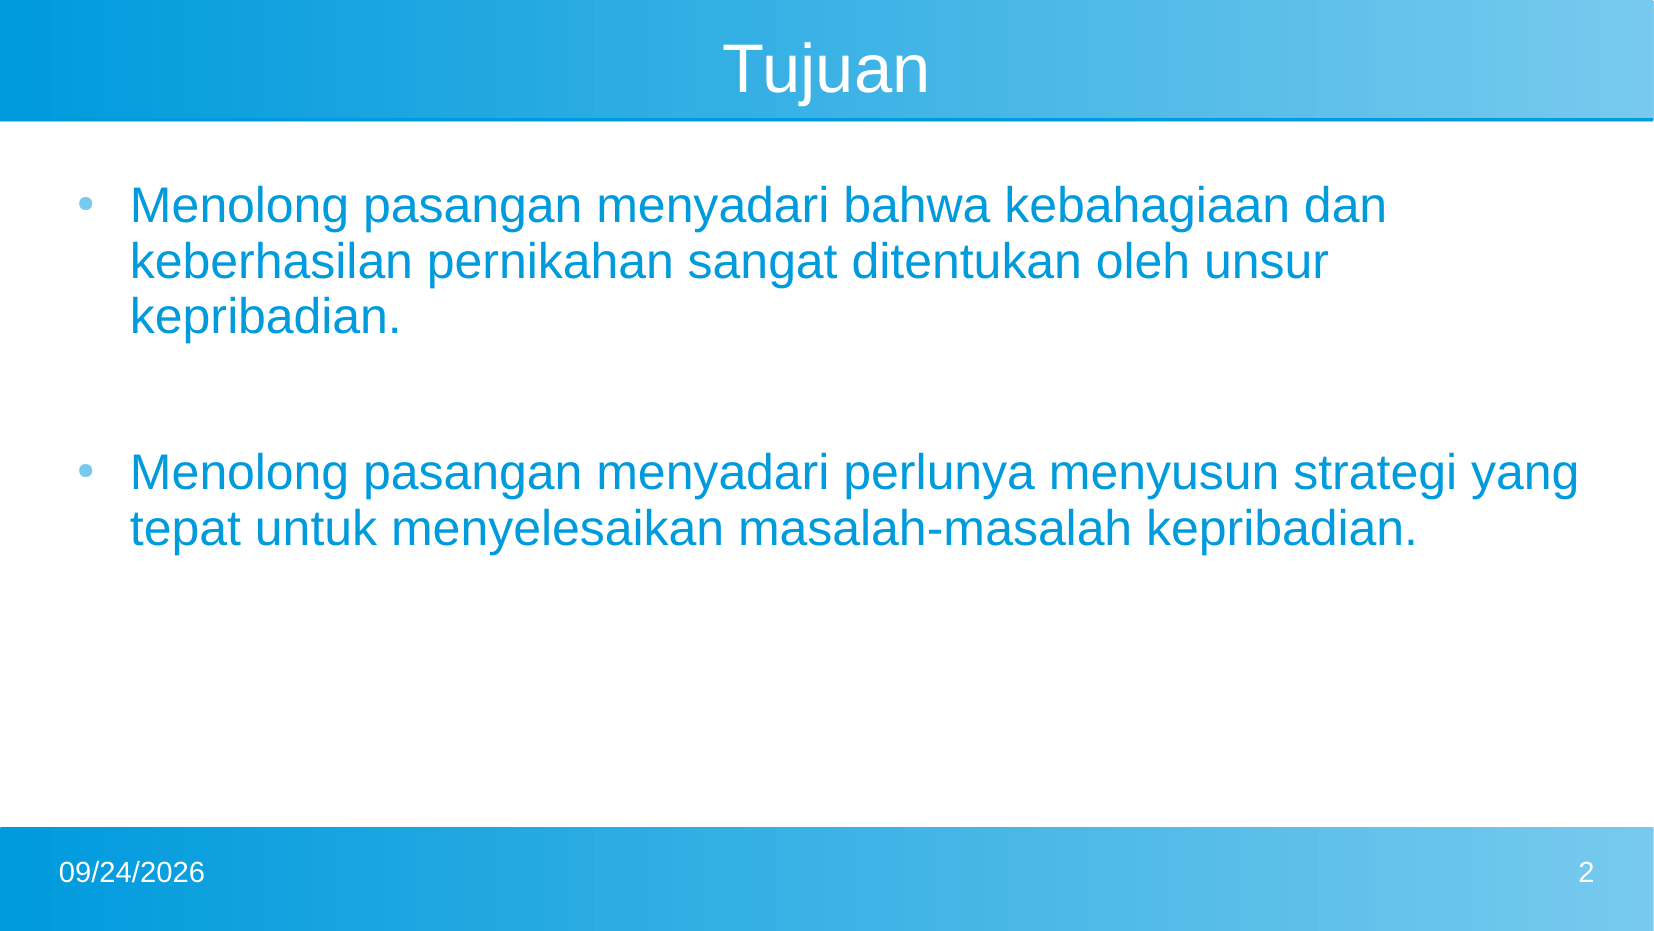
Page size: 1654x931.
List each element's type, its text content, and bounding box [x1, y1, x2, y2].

list Menolong pasangan menyadari bahwa kebahagiaan dan keberhasilan pernikahan sangat ditentukan oleh unsur kepribadian. Menolong pasangan menyadari perlunya menyusun strategi yang tepat untuk menyelesaikan masalah-masalah kepribadian. [59, 177, 1595, 768]
title Tujuan [59, 29, 1595, 108]
